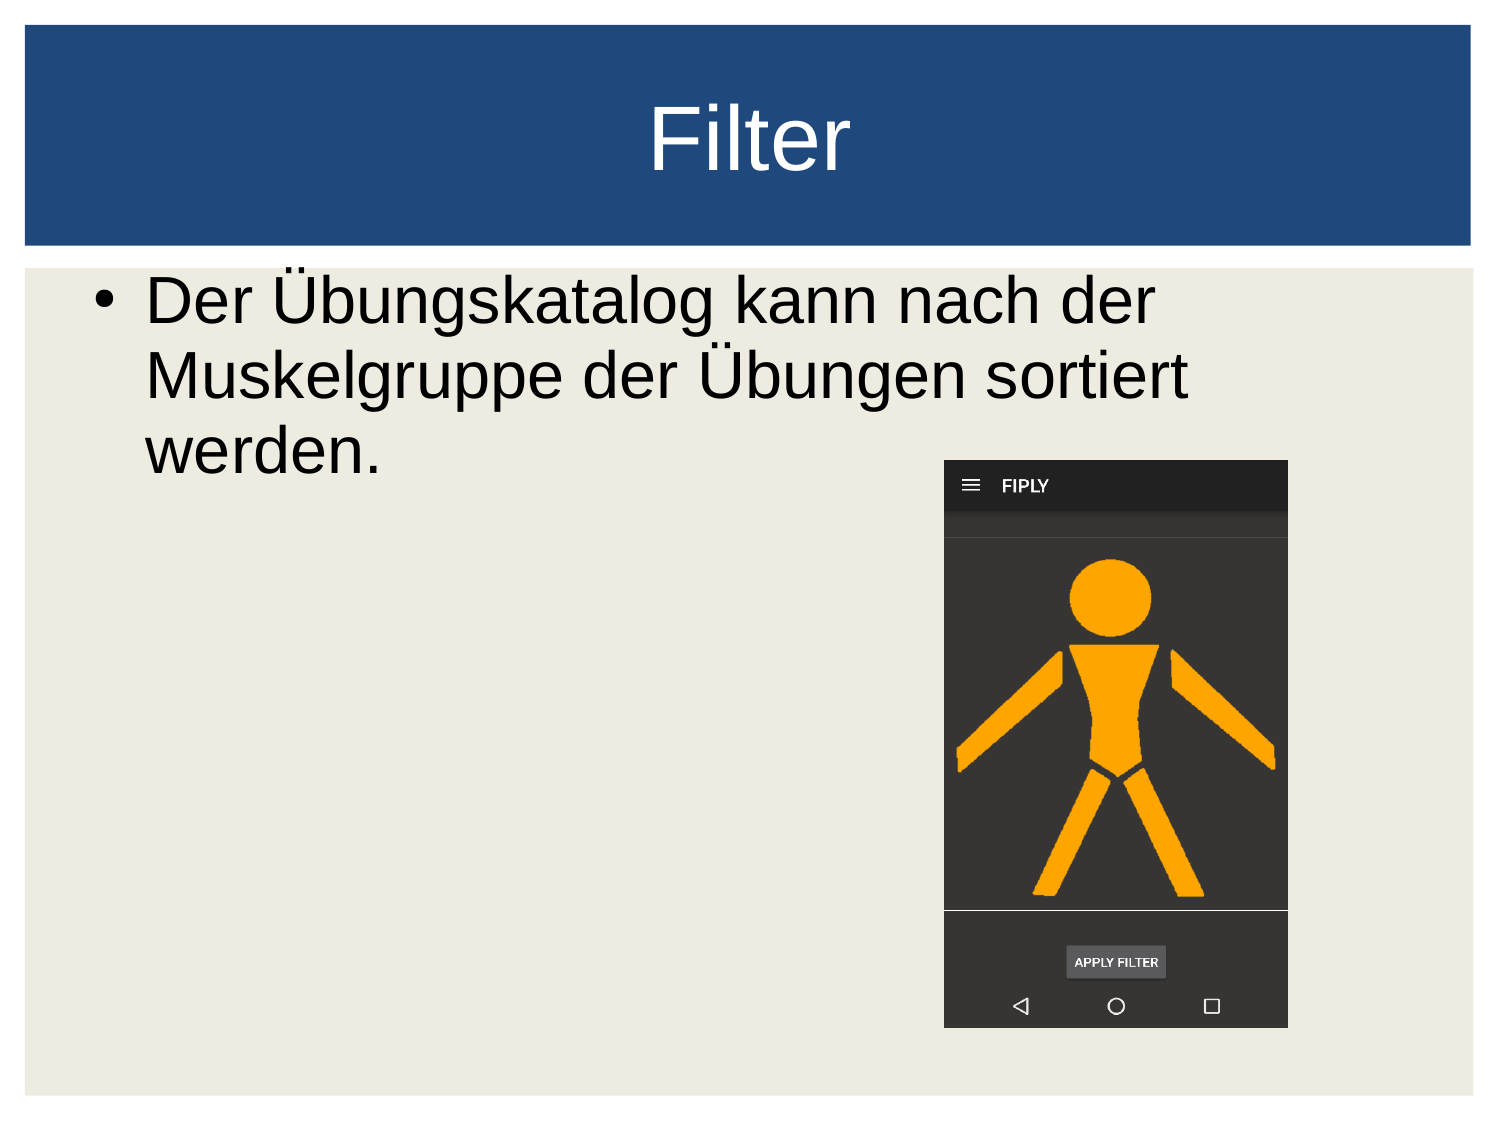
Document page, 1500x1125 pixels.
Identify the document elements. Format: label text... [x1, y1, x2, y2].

title Filter [75, 44, 1425, 233]
list Der Übungskatalog kann nach der Muskelgruppe der Übungen sortiert werden. [75, 263, 1425, 916]
picture [944, 460, 1288, 1028]
